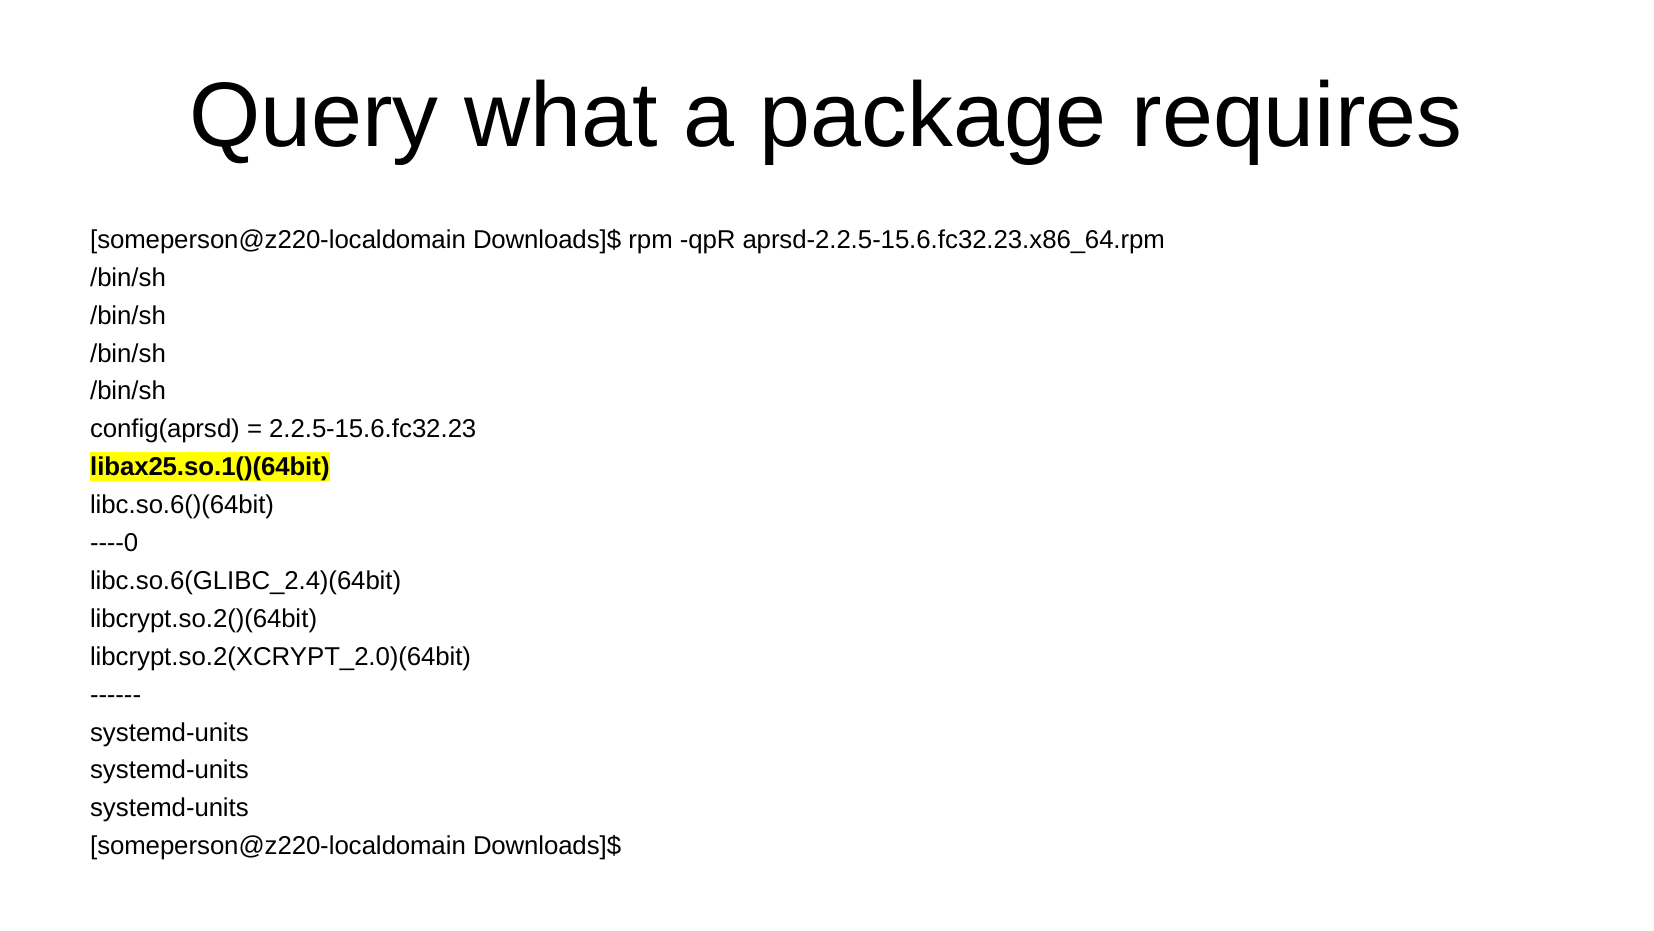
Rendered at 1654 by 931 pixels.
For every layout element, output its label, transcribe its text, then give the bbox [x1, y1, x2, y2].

title Query what a package requires [82, 37, 1571, 193]
list [someperson@z220-localdomain Downloads]$ rpm -qpR aprsd-2.2.5-15.6.fc32.23.x86_64.rpm /bin/sh /bin/sh /bin/sh /bin/sh config(aprsd) = 2.2.5-15.6.fc32.23 libax25.so.1()(64bit) libc.so.6()(64bit) ----0 libc.so.6(GLIBC_2.4)(64bit) libcrypt.so.2()(64bit) libcrypt.so.2(XCRYPT_2.0)(64bit) ------ systemd-units systemd-units systemd-units [someperson@z220-localdomain Downloads]$ [90, 225, 1579, 886]
